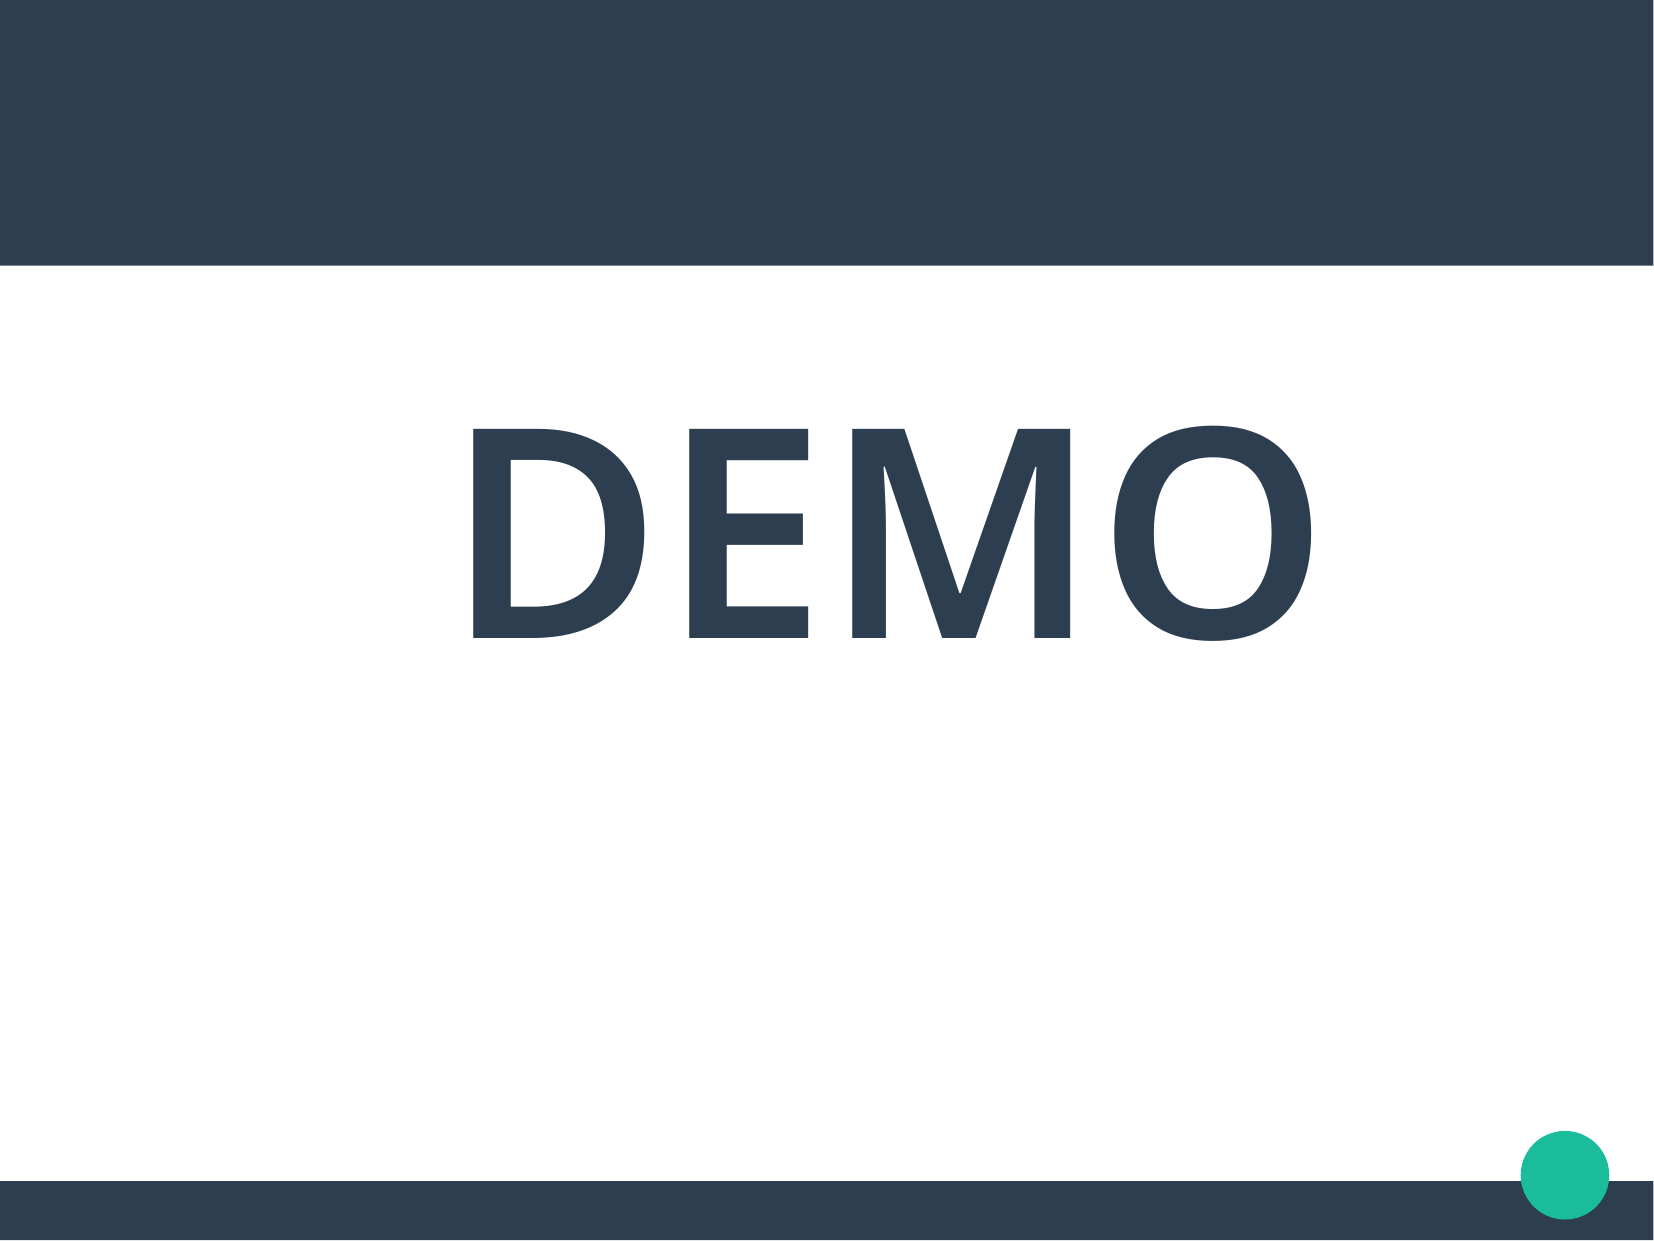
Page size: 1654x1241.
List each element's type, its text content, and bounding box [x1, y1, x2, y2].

list DEMO [59, 324, 1595, 1152]
